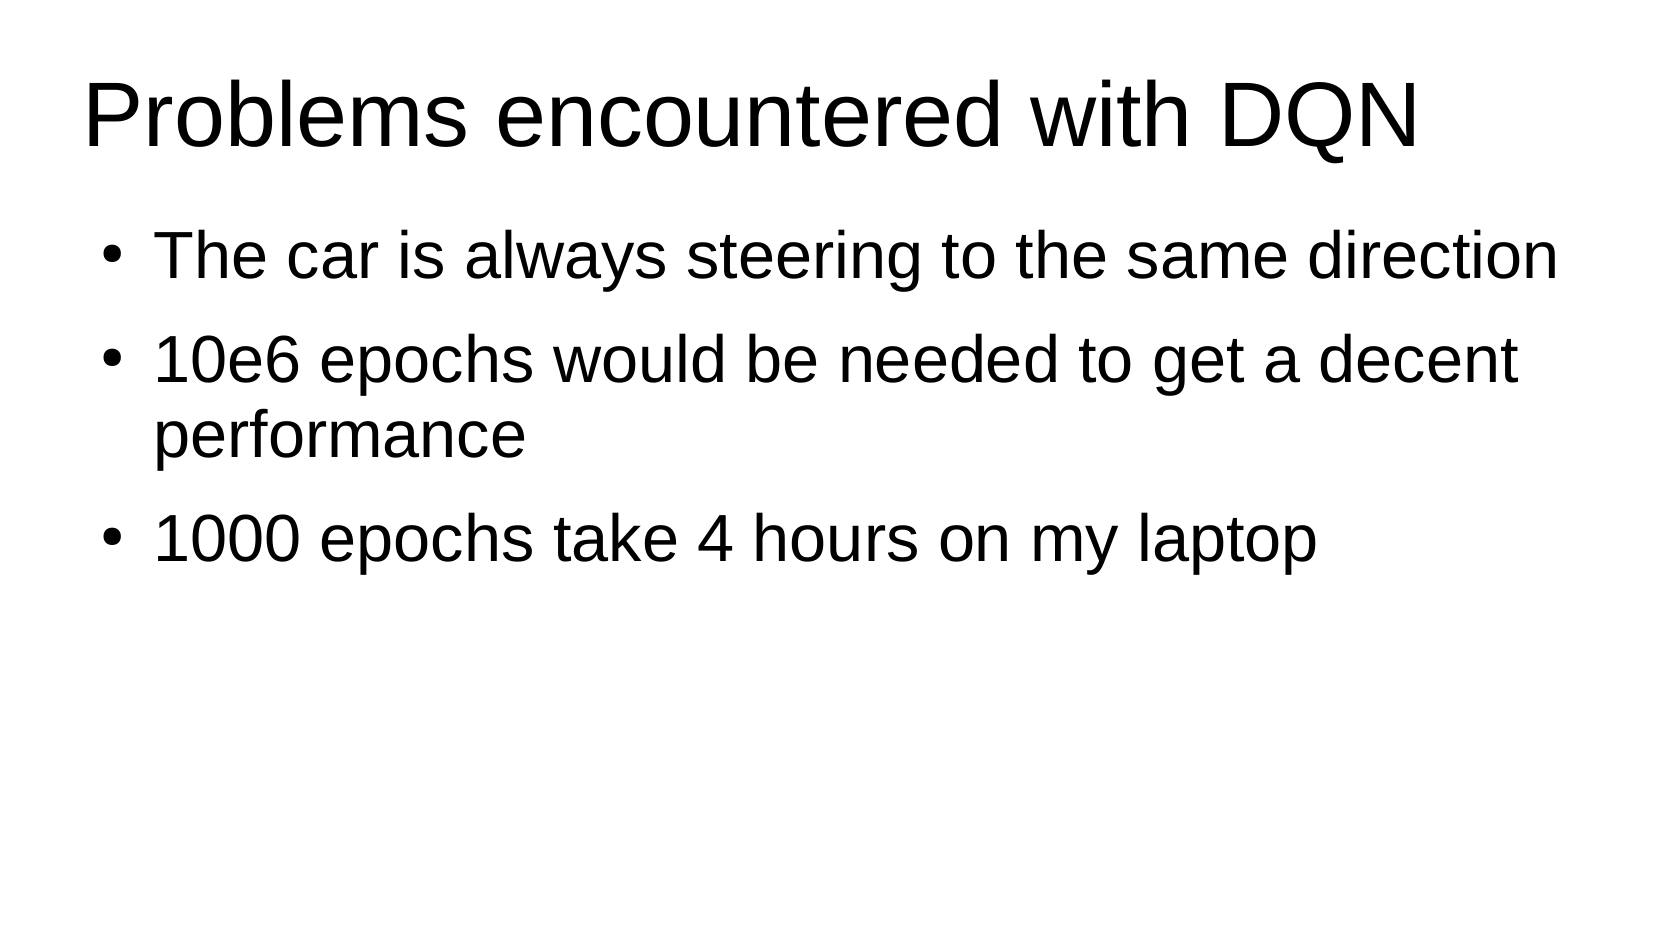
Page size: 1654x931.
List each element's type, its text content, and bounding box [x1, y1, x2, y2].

list The car is always steering to the same direction 10e6 epochs would be needed to get a decent performance 1000 epochs take 4 hours on my laptop [82, 217, 1571, 758]
title Problems encountered with DQN [82, 37, 1571, 193]
